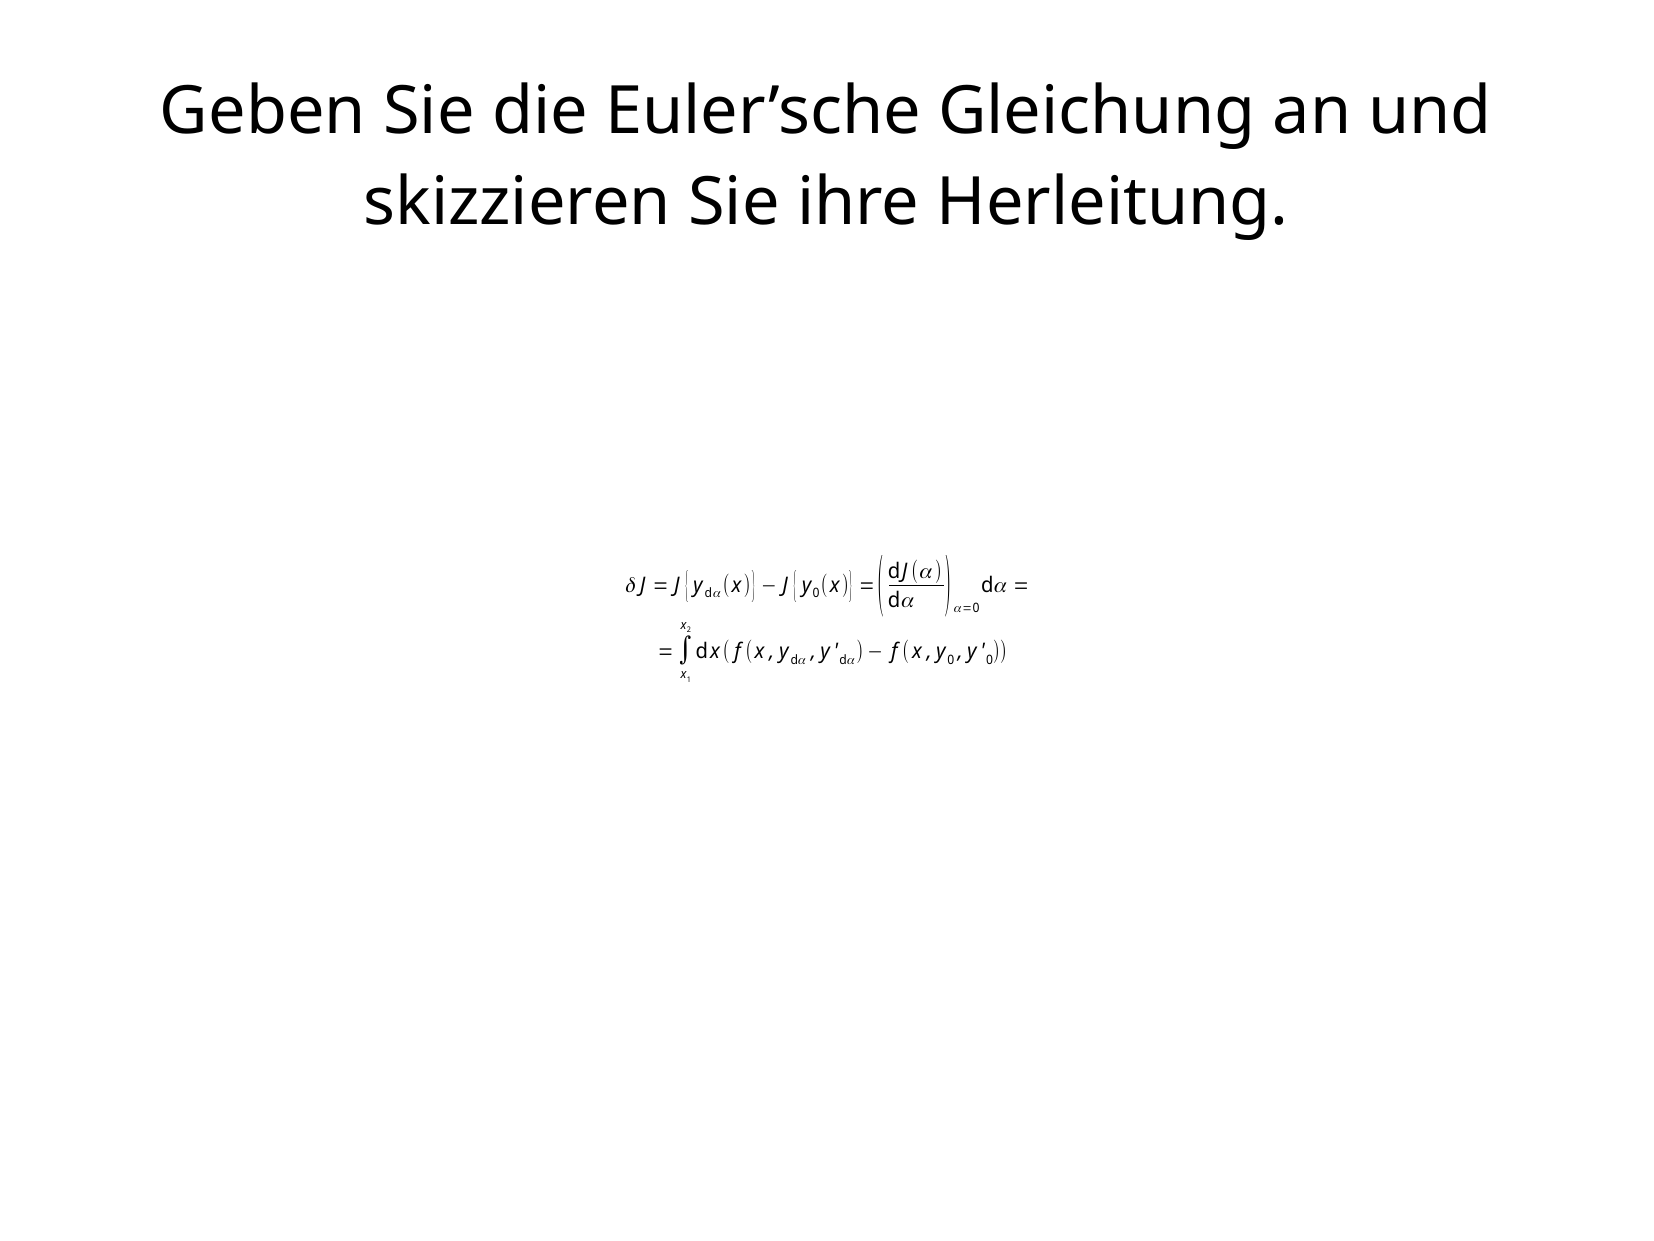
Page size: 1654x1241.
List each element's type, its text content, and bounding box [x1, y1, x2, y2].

chart [621, 555, 1032, 685]
title Geben Sie die Euler’sche Gleichung an und skizzieren Sie ihre Herleitung. [82, 49, 1571, 257]
